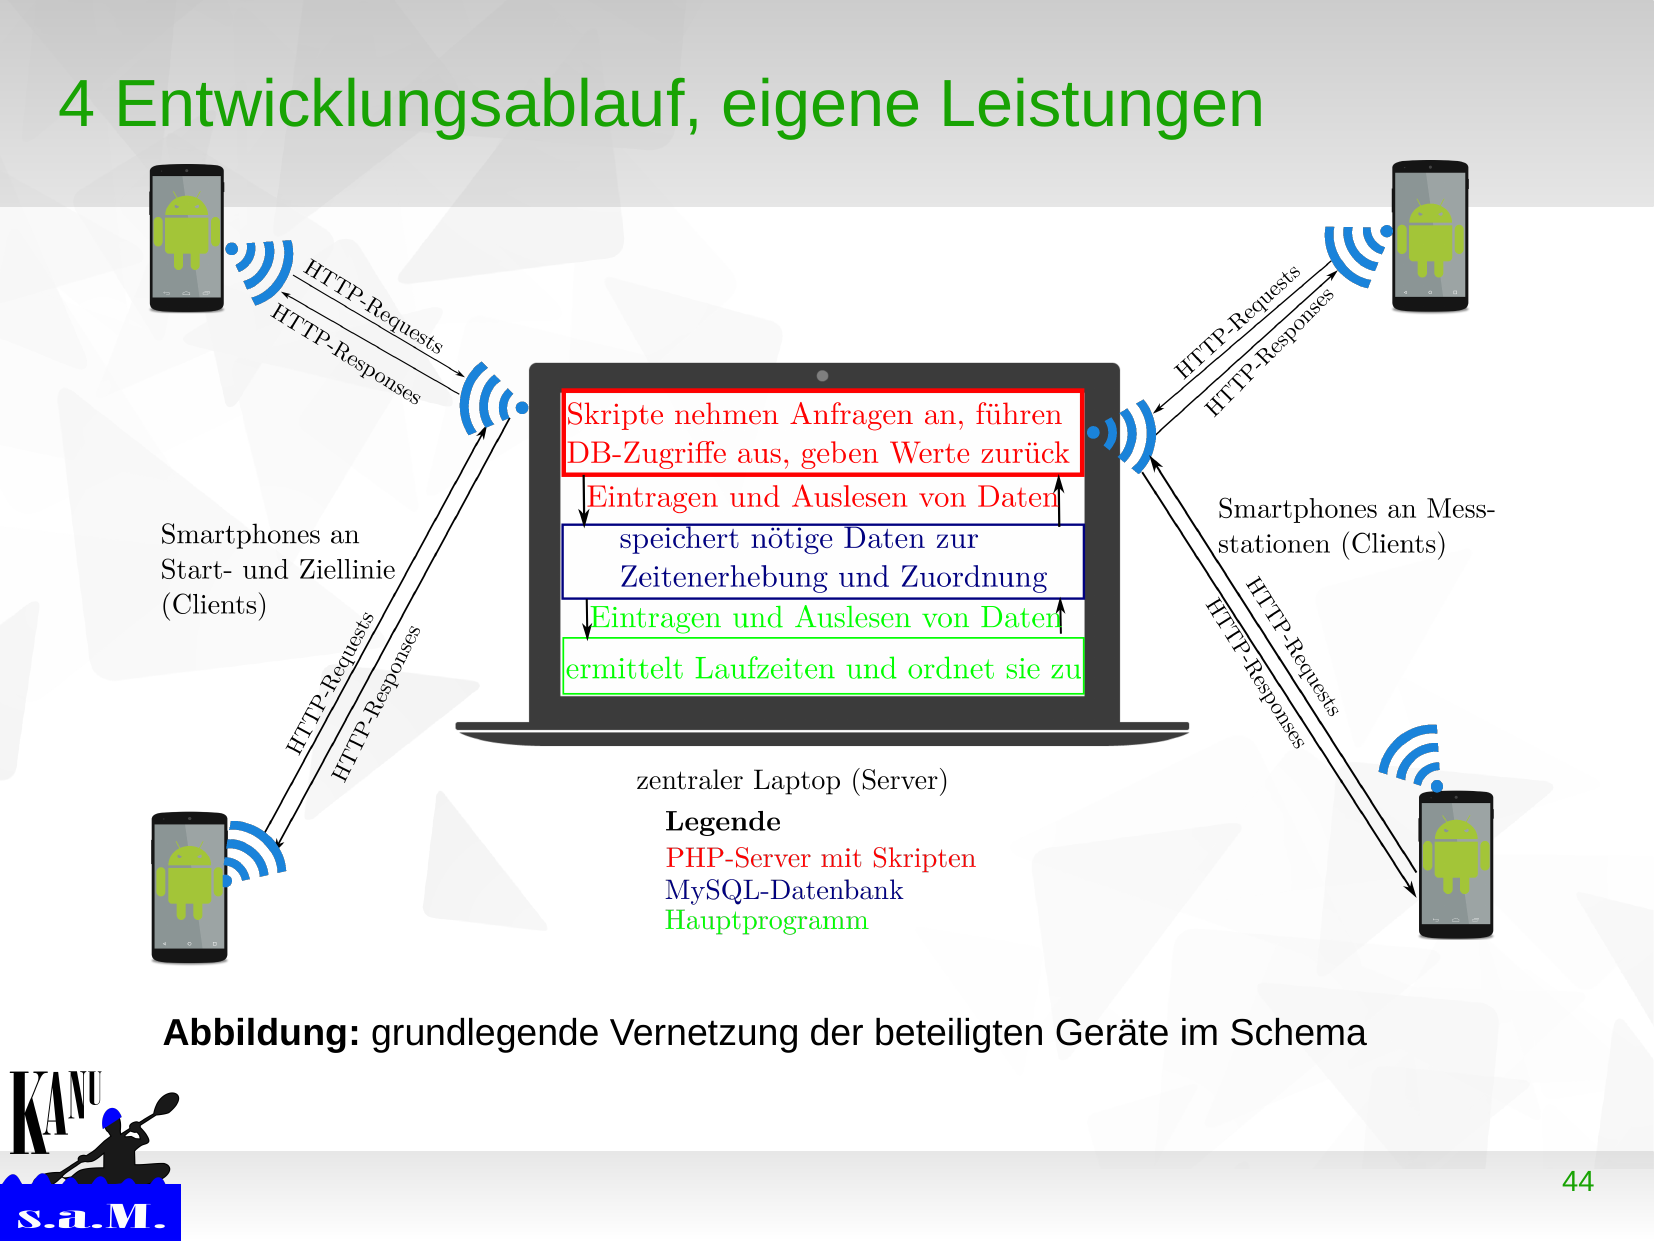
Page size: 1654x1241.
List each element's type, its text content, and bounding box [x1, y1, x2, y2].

title 4 Entwicklungsablauf, eigene Leistungen [59, 29, 1595, 178]
picture [0, 0, 1654, 1169]
picture [0, 1059, 181, 1241]
text_box Abbildung: grundlegende Vernetzung der beteiligten Geräte im Schema [147, 1003, 1506, 1061]
